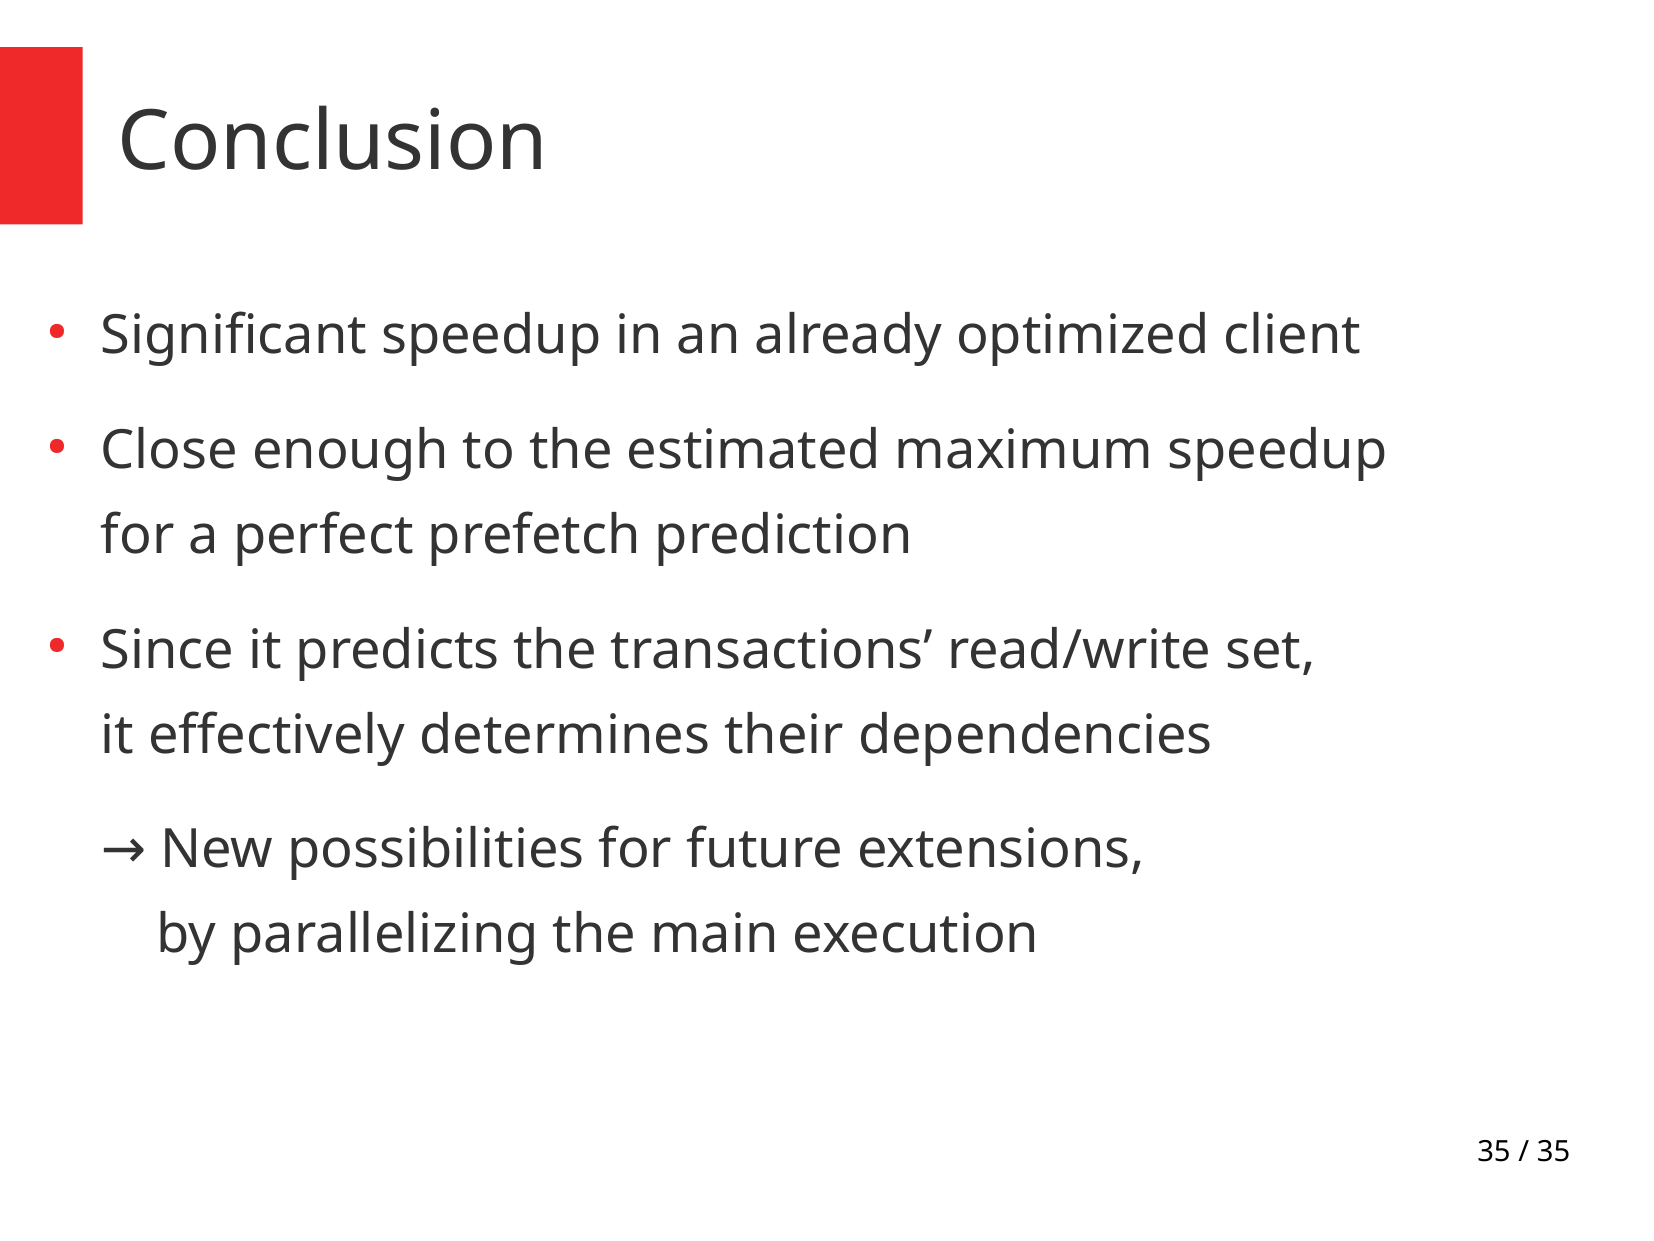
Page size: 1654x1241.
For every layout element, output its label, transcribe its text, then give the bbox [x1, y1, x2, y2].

title Conclusion [117, 33, 1571, 241]
list Significant speedup in an already optimized client Close enough to the estimated maximum speedup for a perfect prefetch prediction Since it predicts the transactions’ read/write set, it effectively determines their dependencies → New possibilities for future extensions, by parallelizing the main execution [29, 285, 1620, 1111]
